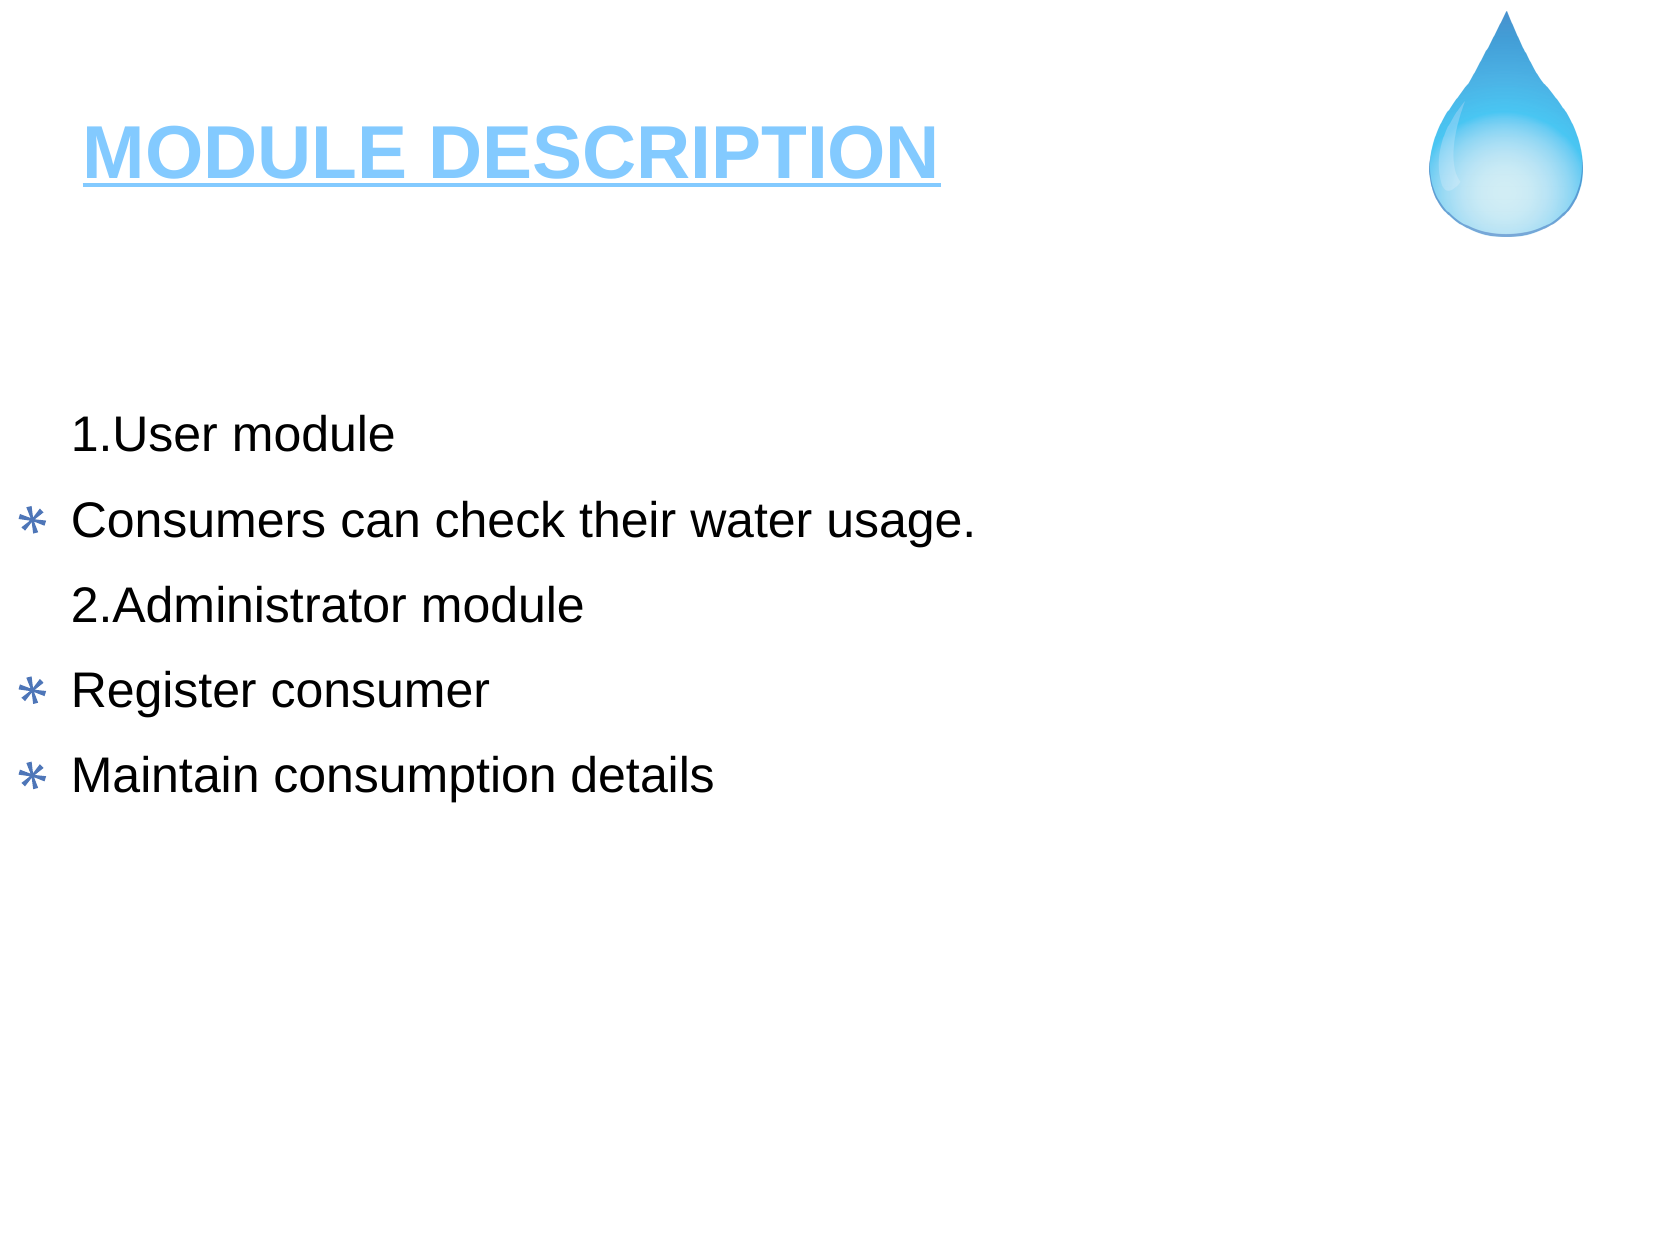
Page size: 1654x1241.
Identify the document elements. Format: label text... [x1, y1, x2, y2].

title MODULE DESCRIPTION [82, 49, 1429, 236]
list 1.User module Consumers can check their water usage. 2.Administrator module Register consumer Maintain consumption details [0, 236, 1654, 1217]
picture [1429, 11, 1583, 237]
